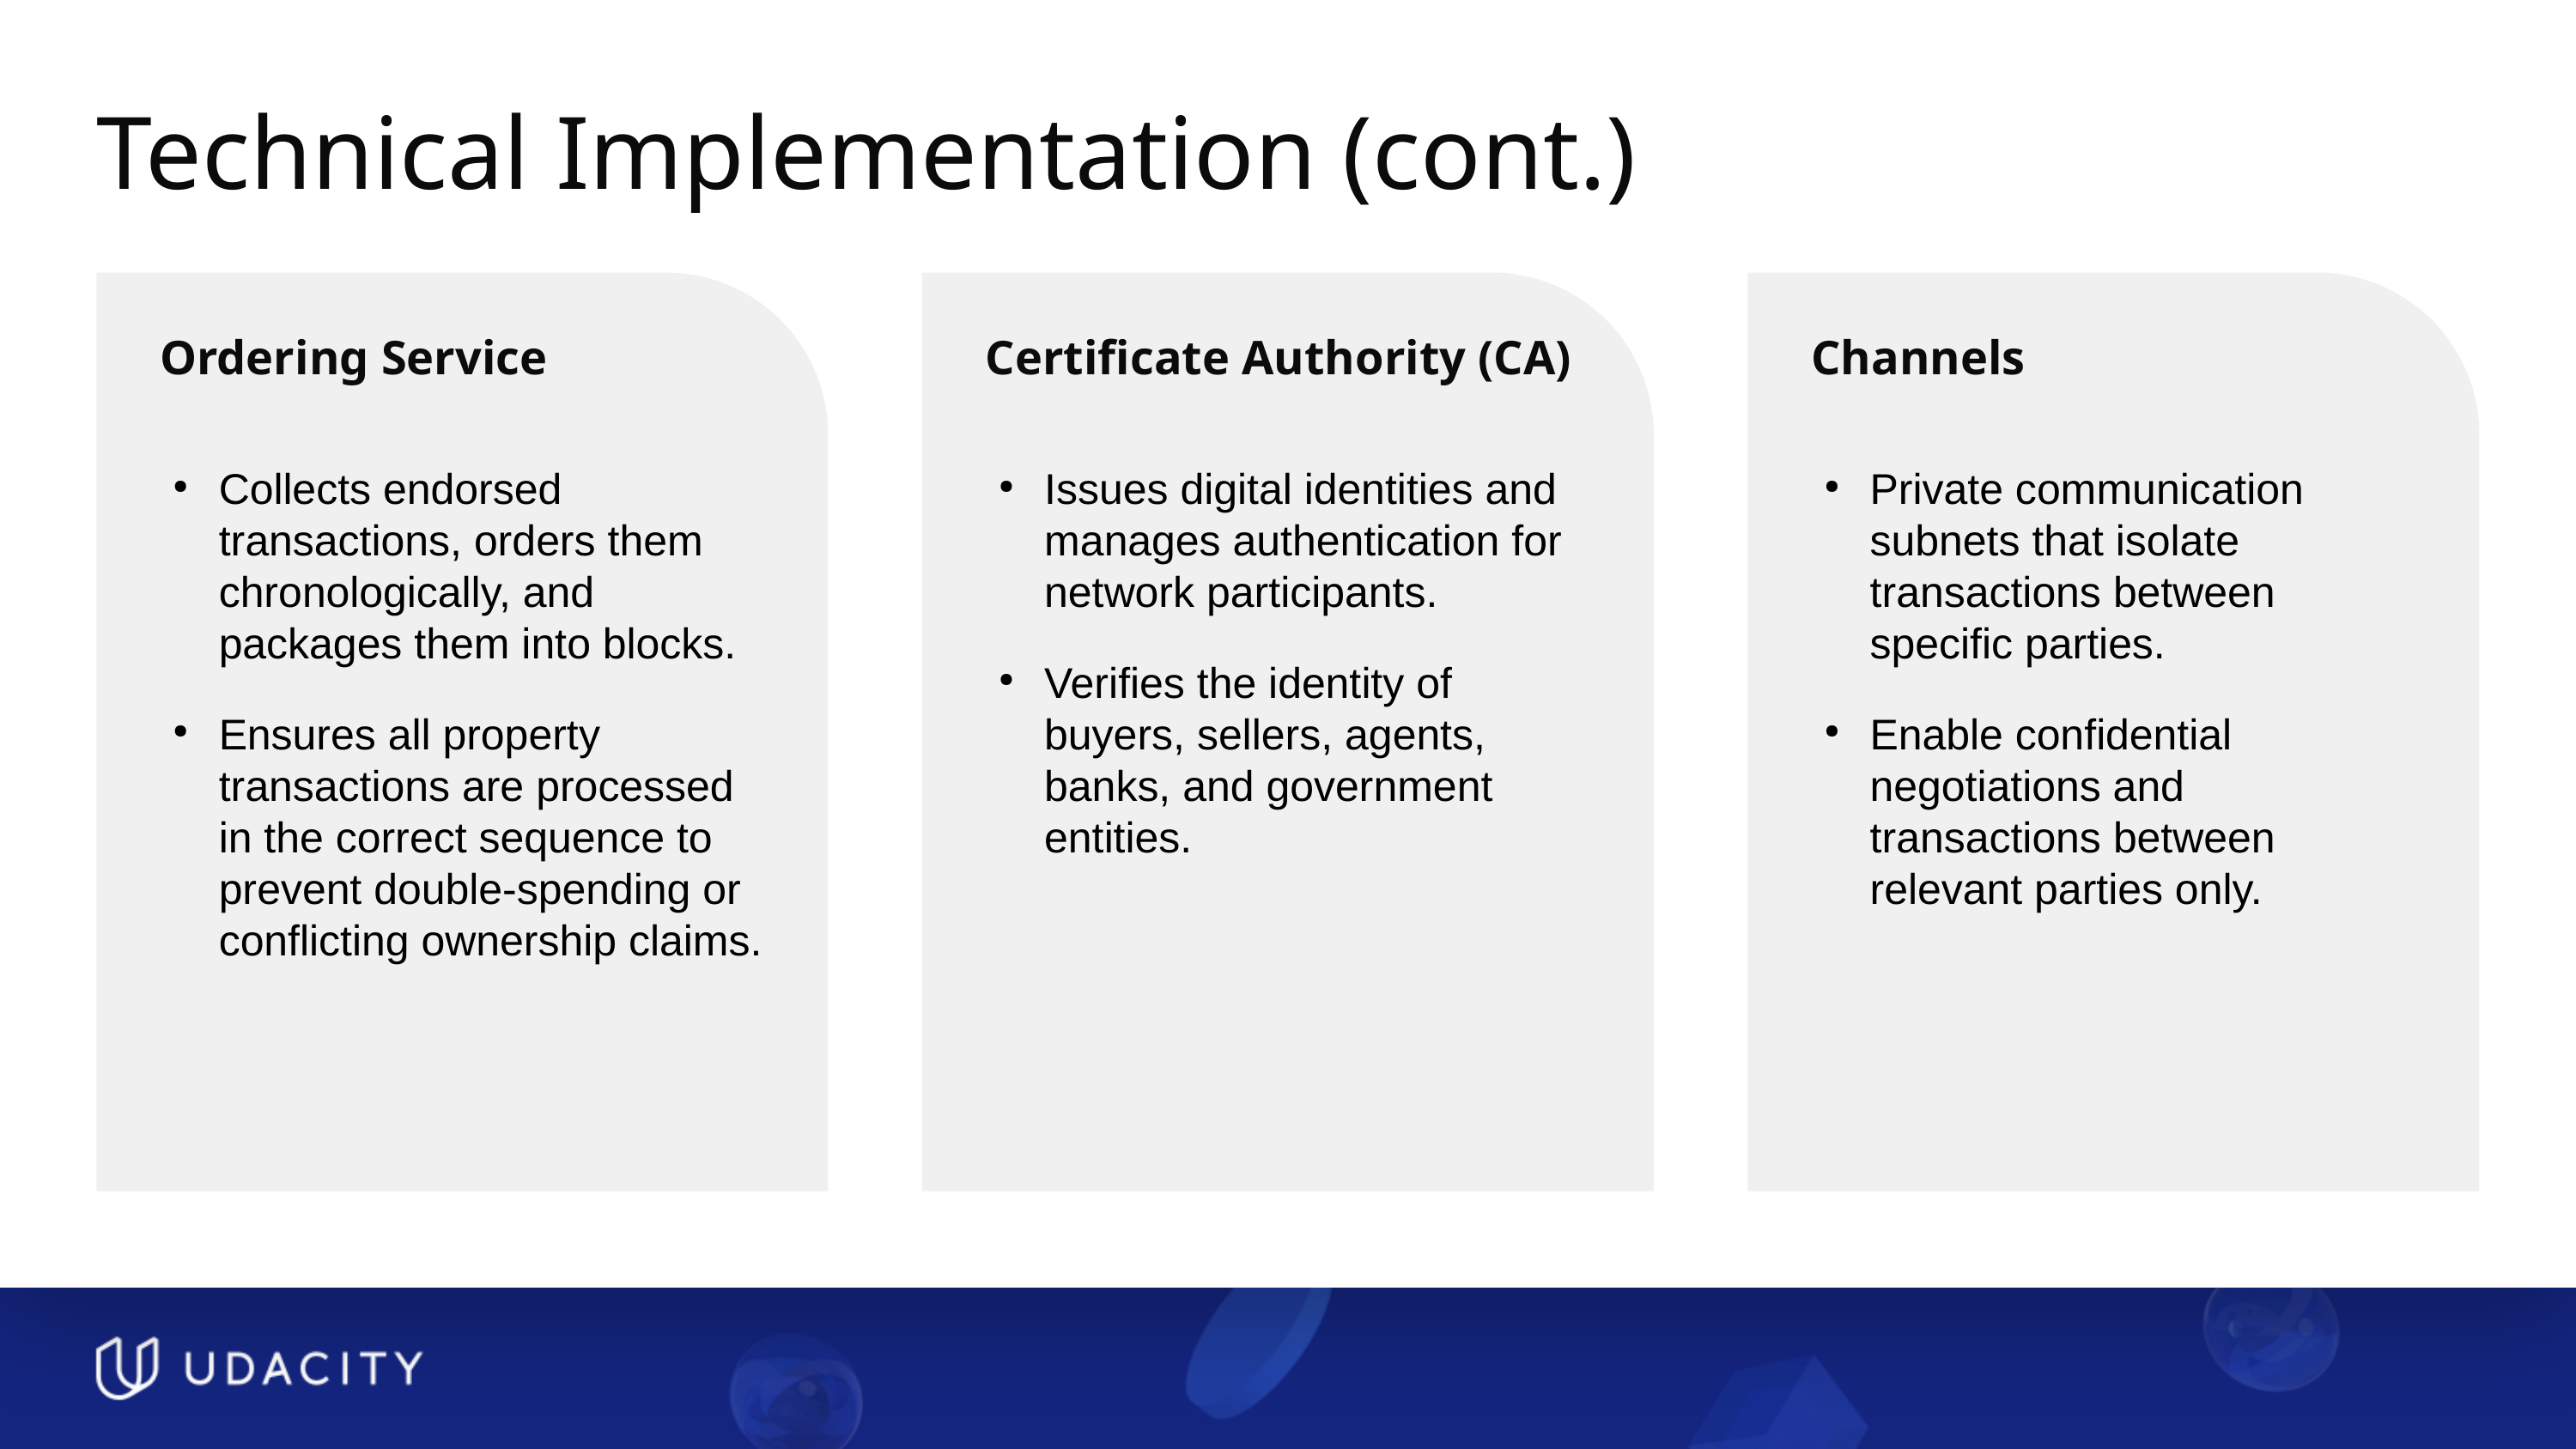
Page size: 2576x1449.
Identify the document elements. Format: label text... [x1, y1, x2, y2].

subtitle Channels [1811, 319, 2416, 415]
list Collects endorsed transactions, orders them chronologically, and packages them into blocks. Ensures all property transactions are processed in the correct sequence to prevent double-spending or conflicting ownership claims. [157, 461, 768, 1224]
list Issues digital identities and manages authentication for network participants. Verifies the identity of buyers, sellers, agents, banks, and government entities. [983, 461, 1593, 1094]
subtitle Certificate Authority (CA) [985, 319, 1591, 415]
title Technical Implementation (cont.) [96, 43, 2480, 256]
picture [0, 1288, 2576, 1449]
subtitle Ordering Service [160, 319, 765, 415]
list Private communication subnets that isolate transactions between specific parties. Enable confidential negotiations and transactions between relevant parties only. [1808, 461, 2419, 1160]
